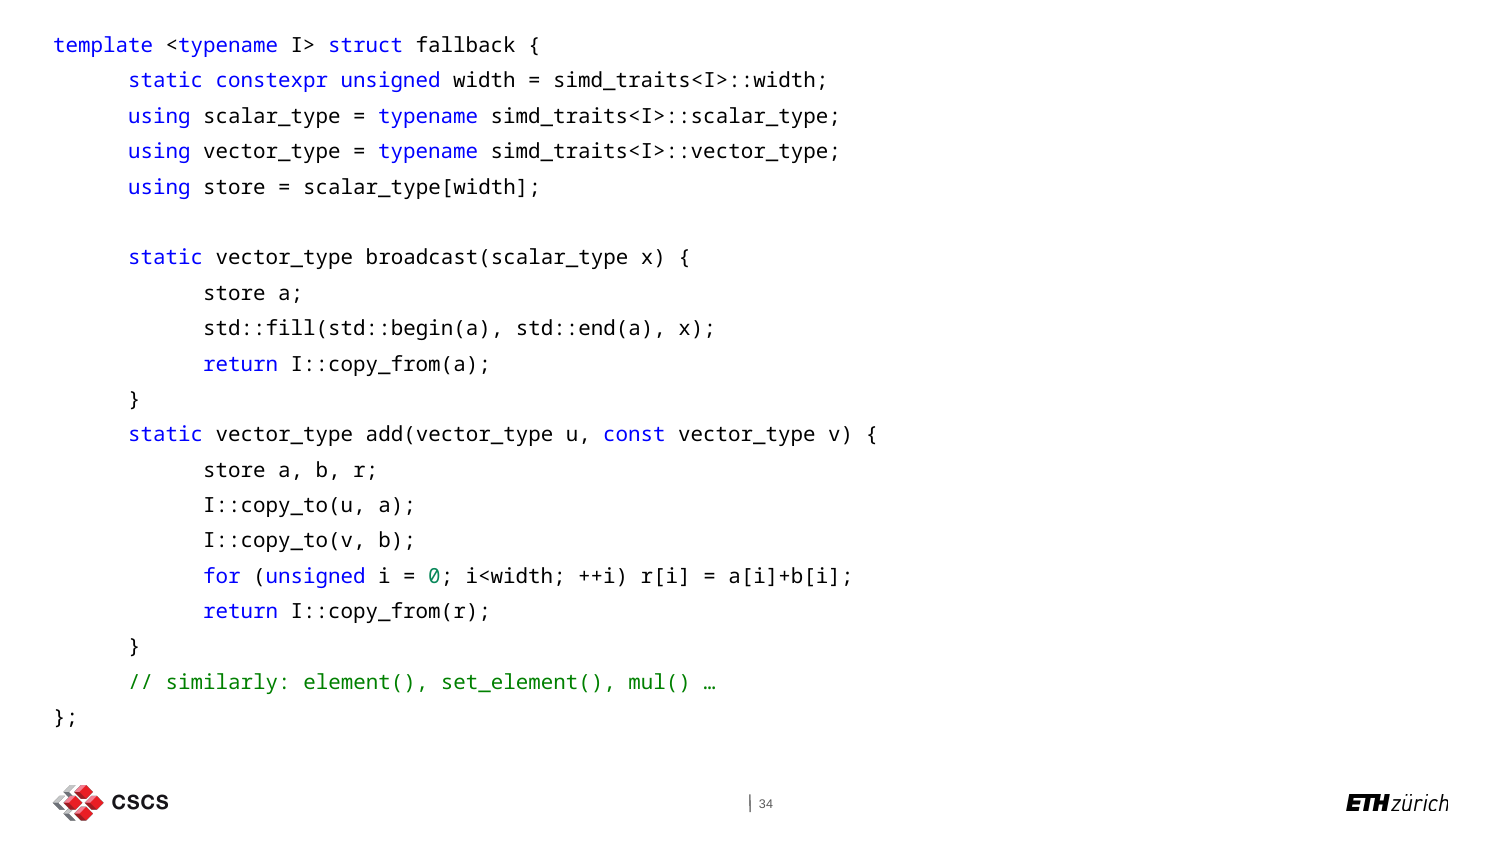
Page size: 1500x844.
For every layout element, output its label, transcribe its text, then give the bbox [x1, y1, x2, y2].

picture [43, 775, 177, 830]
picture [1346, 794, 1448, 811]
list template <typename I> struct fallback { static constexpr unsigned width = simd_traits<I>::width; using scalar_type = typename simd_traits<I>::scalar_type; using vector_type = typename simd_traits<I>::vector_type; using store = scalar_type[width]; static vector_type broadcast(scalar_type x) { store a; std::fill(std::begin(a), std::end(a), x); return I::copy_from(a); } static vector_type add(vector_type u, const vector_type v) { store a, b, r; I::copy_to(u, a); I::copy_to(v, b); for (unsigned i = 0; i<width; ++i) r[i] = a[i]+b[i]; return I::copy_from(r); } // similarly: element(), set_element(), mul() … }; [53, 24, 1447, 767]
slide_number <number> [750, 794, 798, 813]
